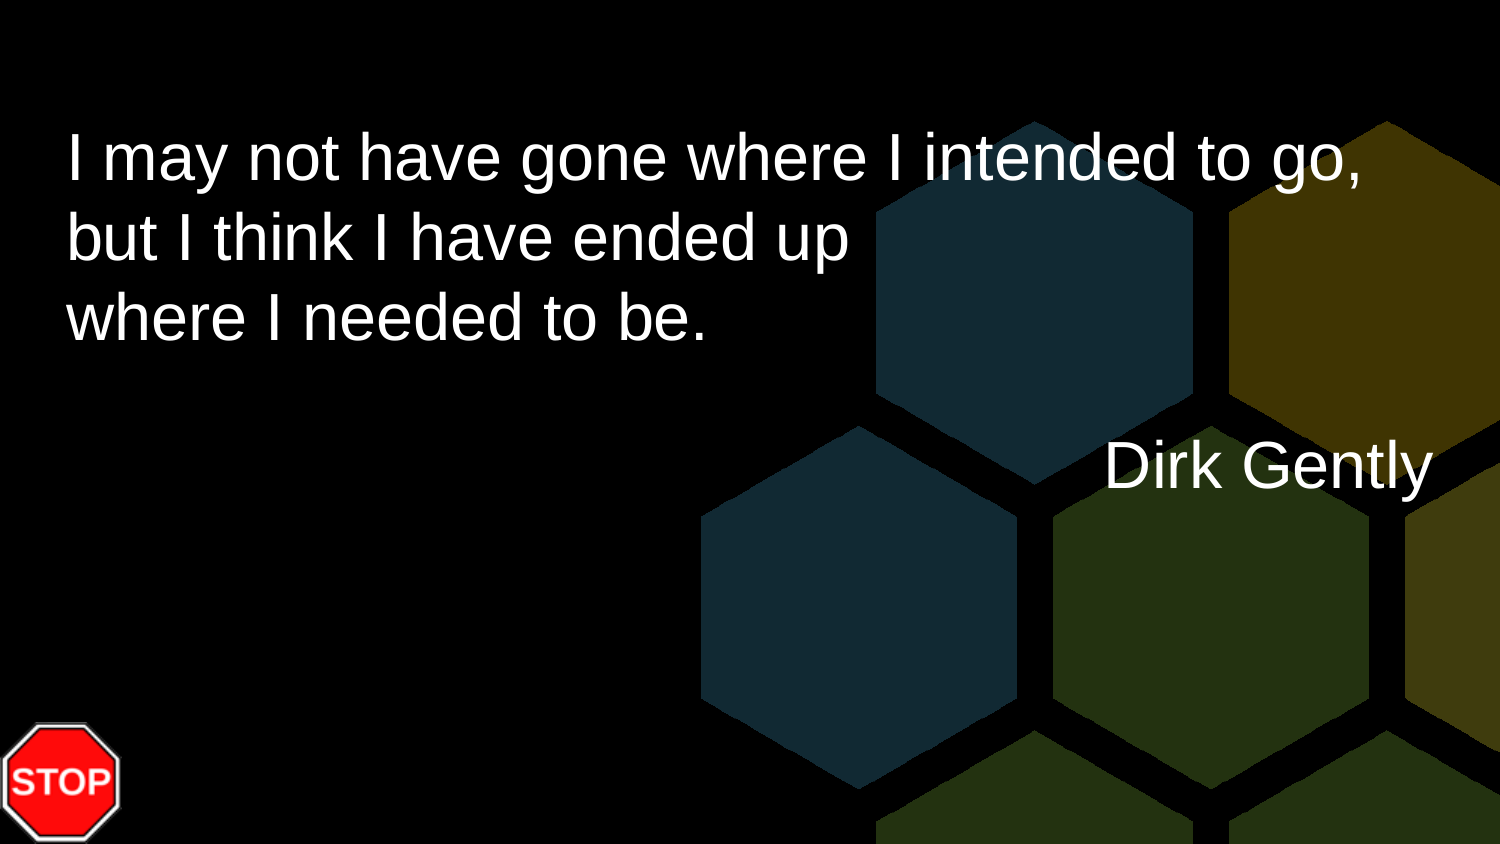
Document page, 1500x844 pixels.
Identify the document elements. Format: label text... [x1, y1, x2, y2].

title Dirk Gently [51, 270, 1449, 607]
title I may not have gone where I intended to go, but I think I have ended up where I needed to be. [51, 122, 1449, 270]
picture [0, 0, 1500, 844]
